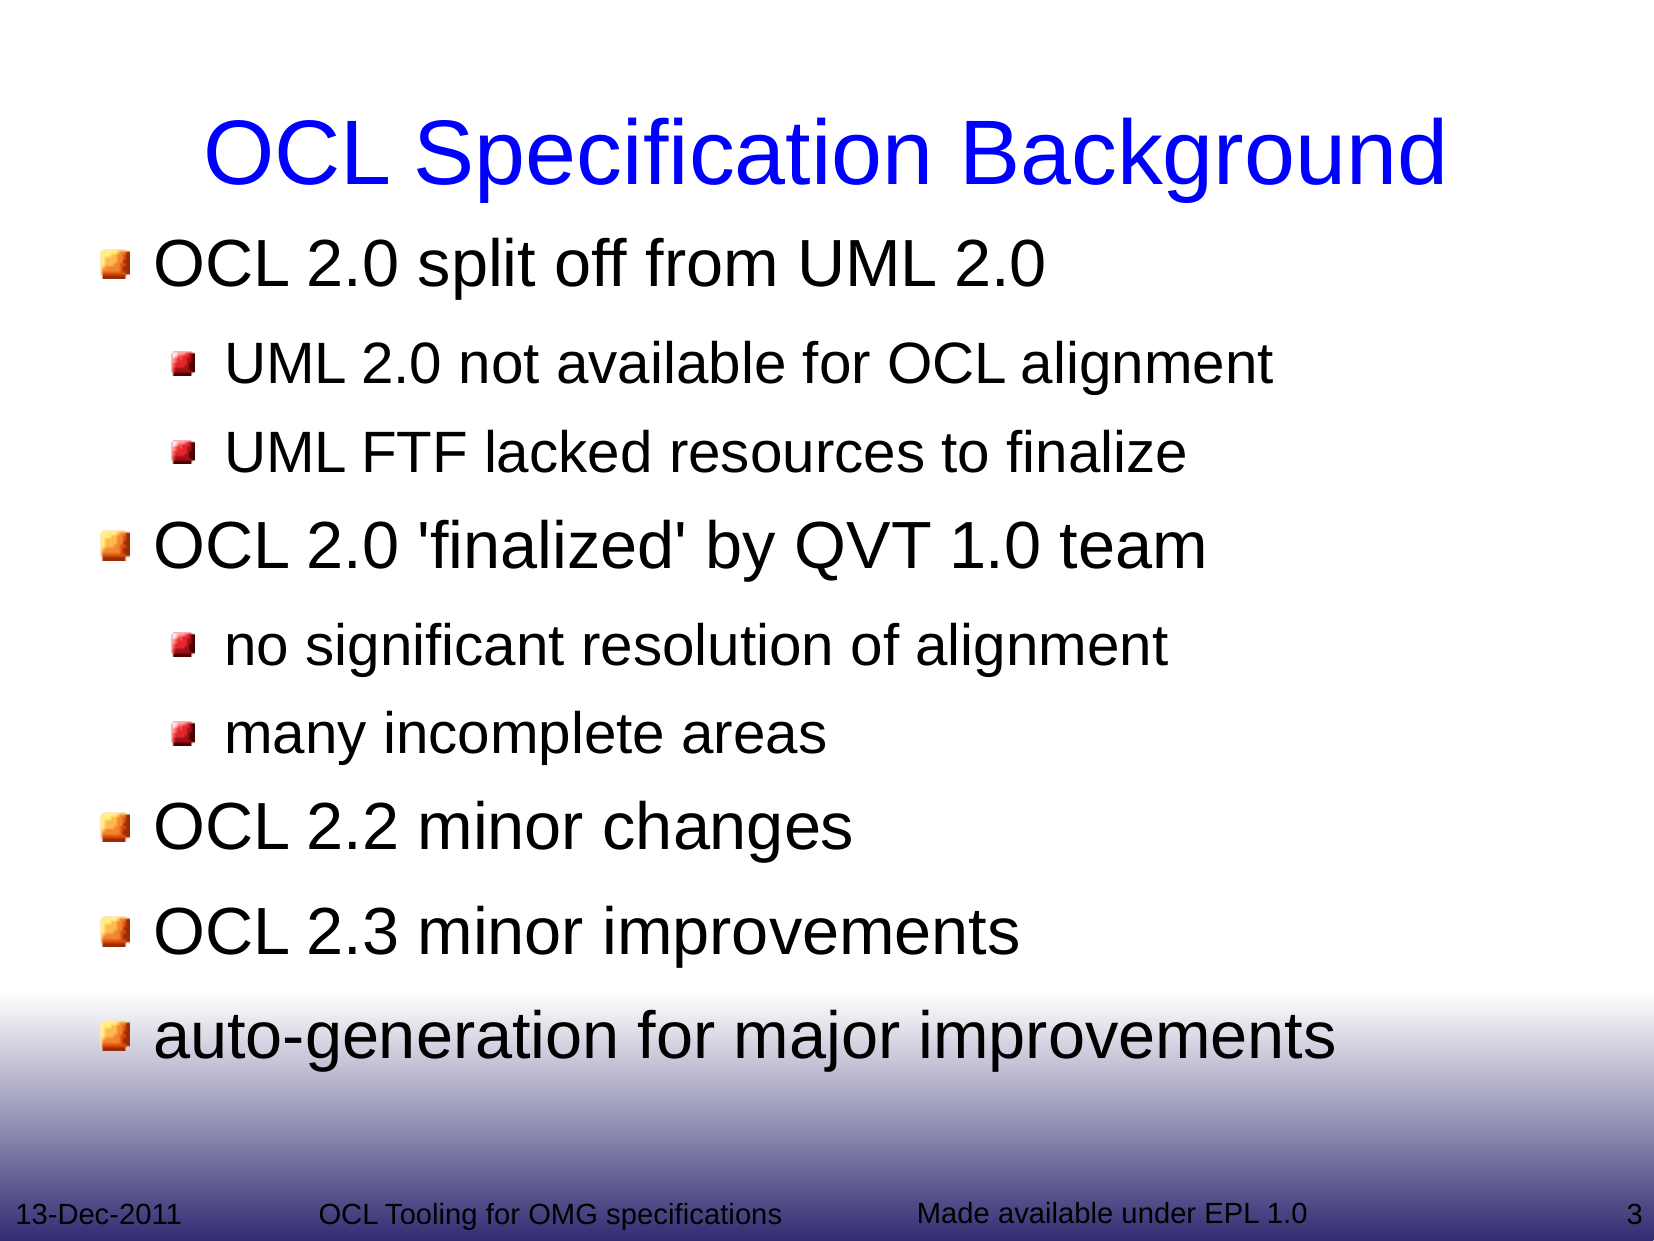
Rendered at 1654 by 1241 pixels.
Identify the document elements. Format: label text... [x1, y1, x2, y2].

title OCL Specification Background [82, 49, 1571, 226]
list OCL 2.0 split off from UML 2.0 UML 2.0 not available for OCL alignment UML FTF lacked resources to finalize OCL 2.0 'finalized' by QVT 1.0 team no significant resolution of alignment many incomplete areas OCL 2.2 minor changes OCL 2.3 minor improvements auto-generation for major improvements [82, 226, 1571, 1101]
